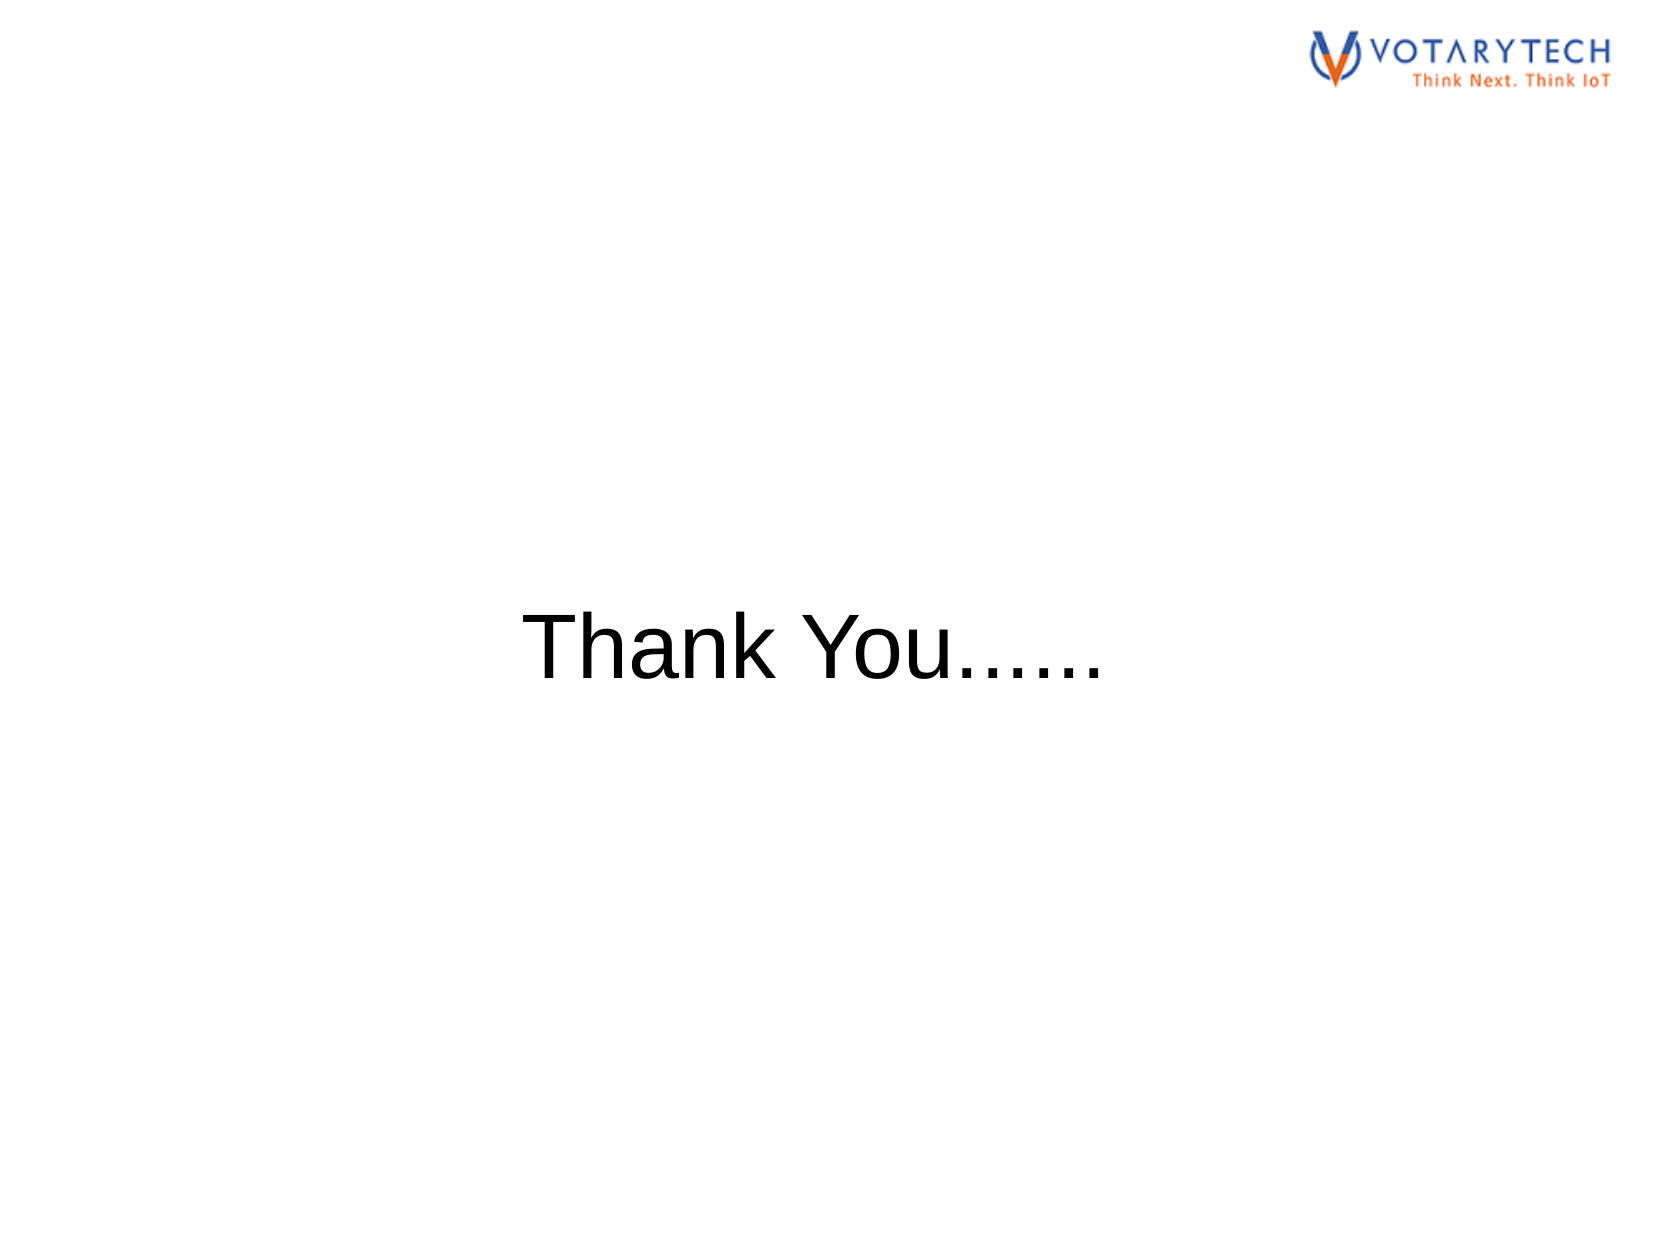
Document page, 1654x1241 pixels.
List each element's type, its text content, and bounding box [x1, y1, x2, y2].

picture [1300, 26, 1619, 95]
title Thank You...... [70, 543, 1560, 751]
